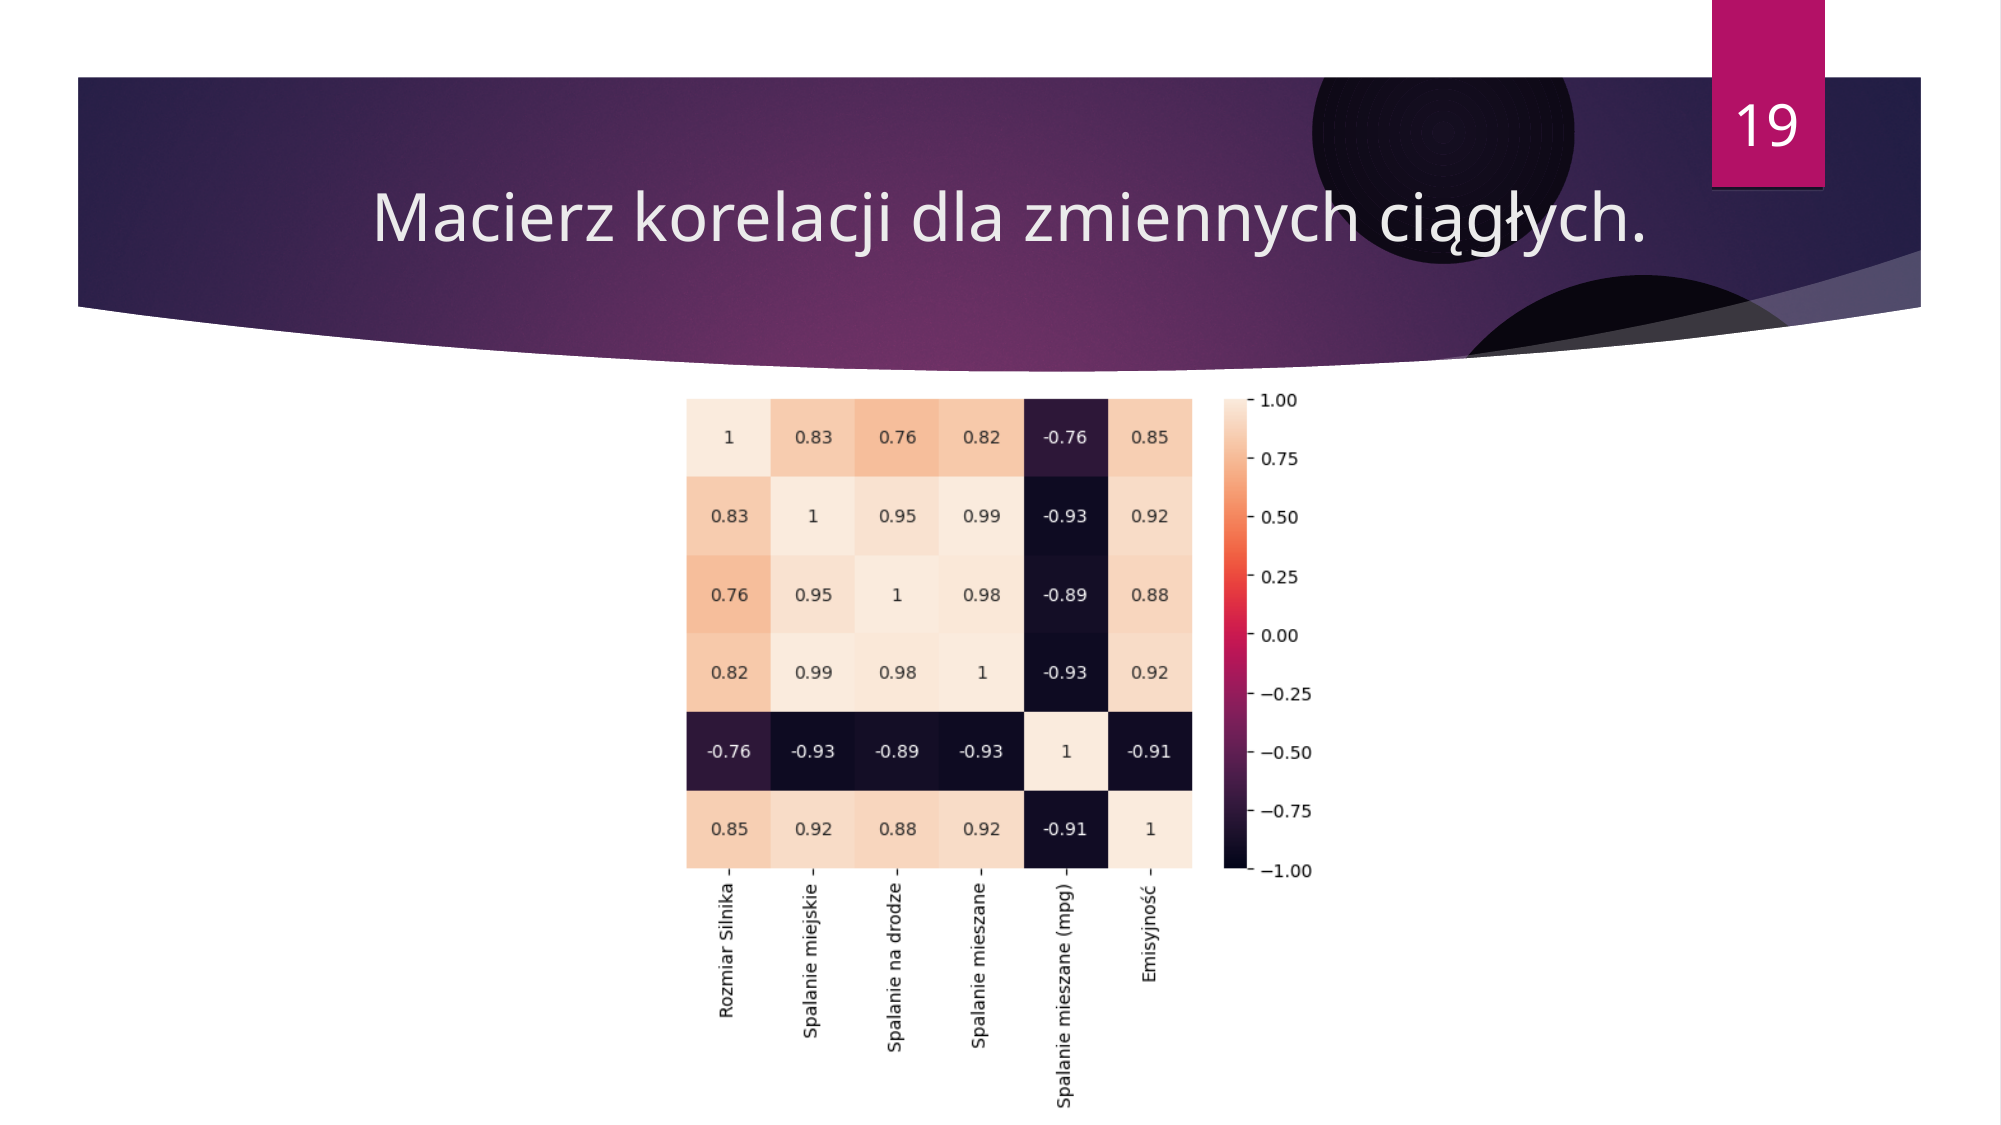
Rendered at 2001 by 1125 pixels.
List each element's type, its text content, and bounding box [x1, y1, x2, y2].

title Macierz korelacji dla zmiennych ciągłych. [292, 119, 1730, 310]
text_box [1698, 48, 1836, 175]
picture [674, 380, 1326, 1119]
